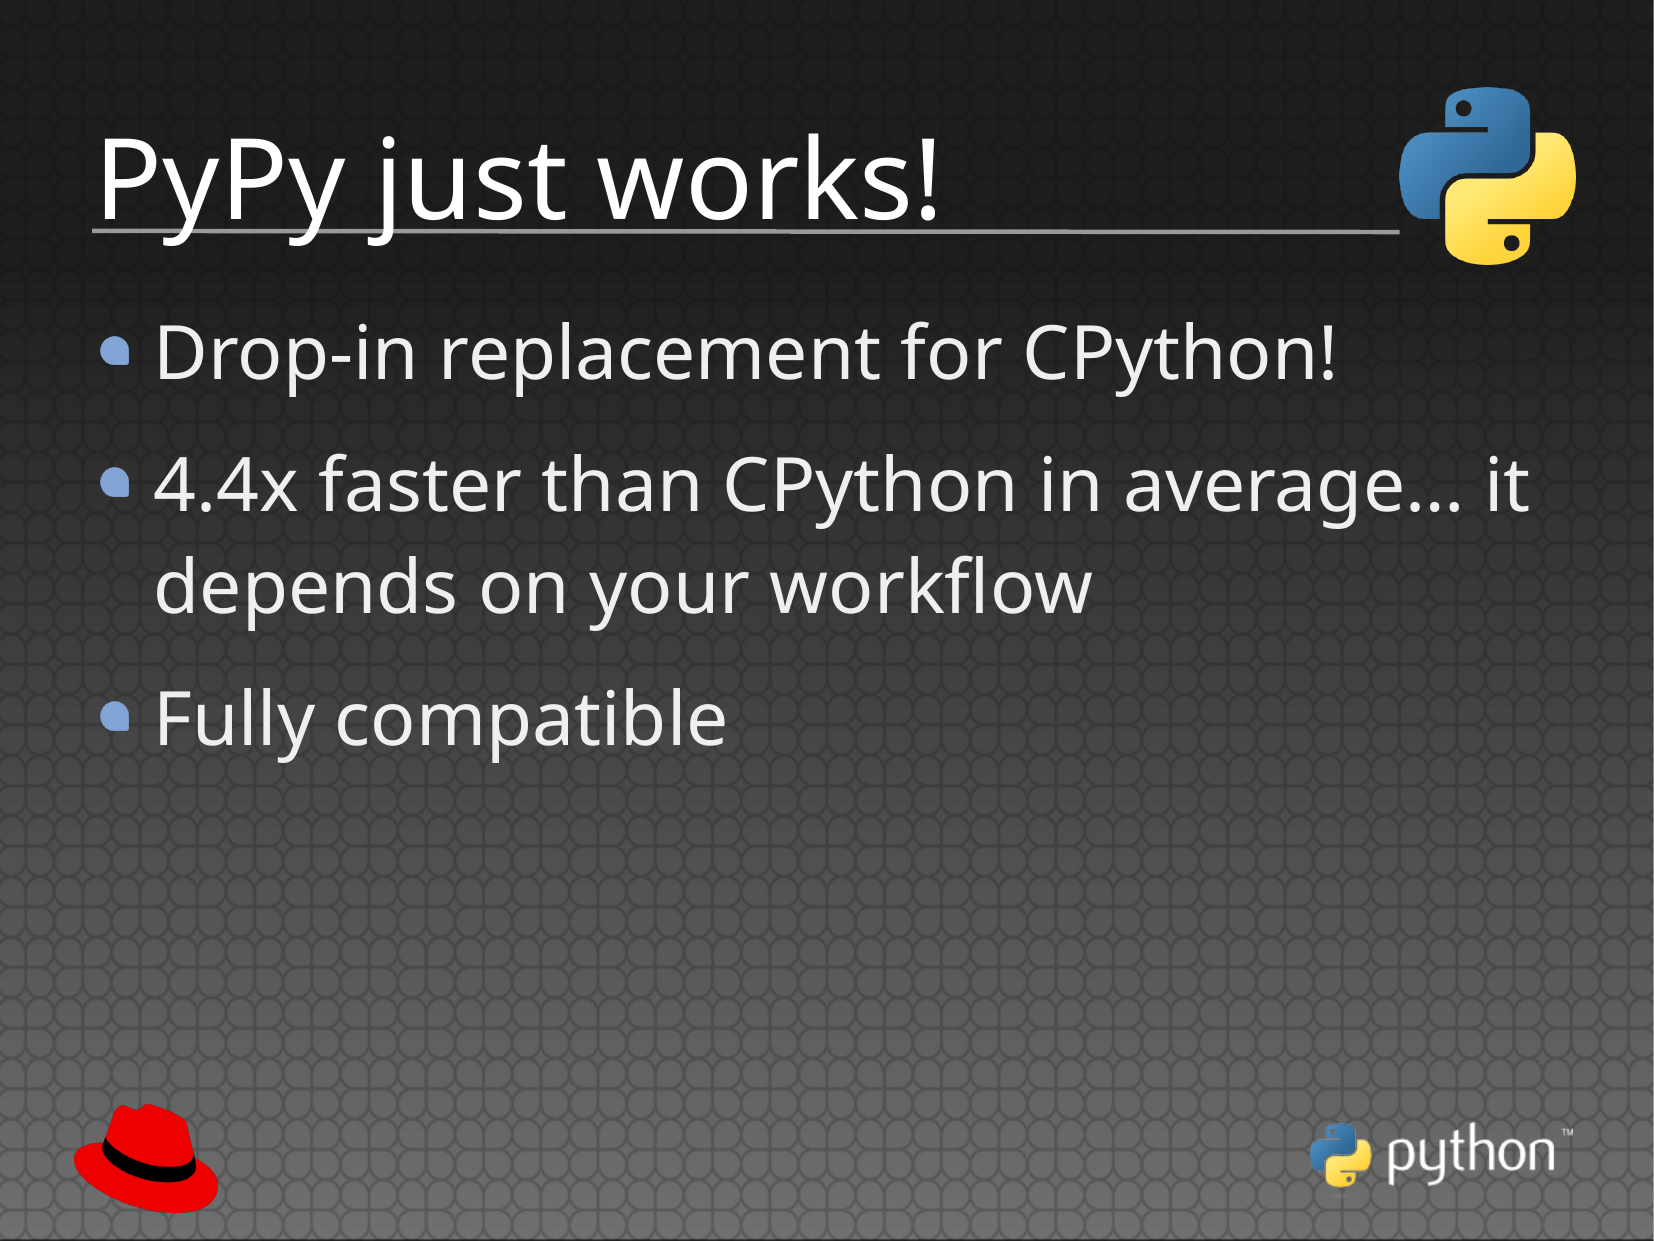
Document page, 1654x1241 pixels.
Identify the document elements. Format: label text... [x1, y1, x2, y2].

picture [0, 0, 1654, 1241]
list Drop-in replacement for CPython! 4.4x faster than CPython in average… it depends on your workflow Fully compatible [82, 299, 1571, 1039]
title PyPy just works! [94, 100, 1426, 251]
